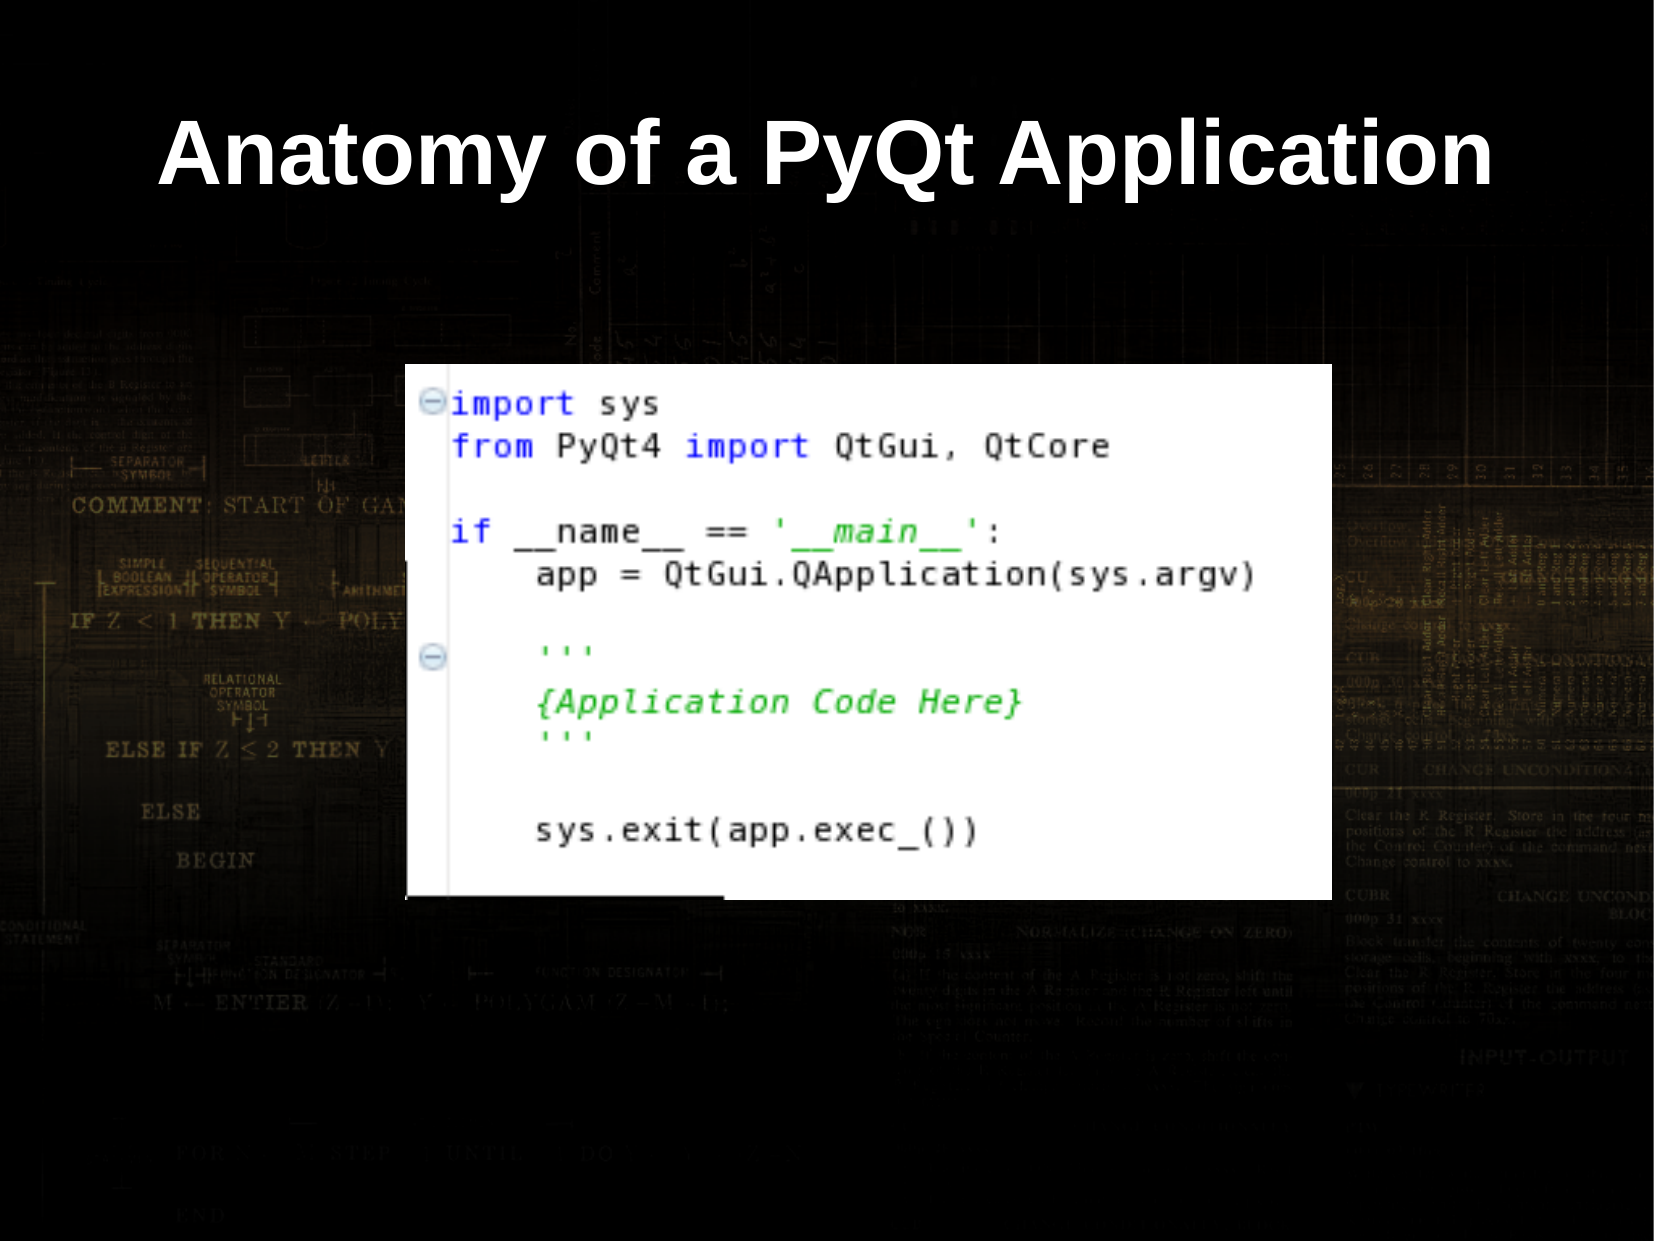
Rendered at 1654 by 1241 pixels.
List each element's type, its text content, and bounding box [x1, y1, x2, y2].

title Anatomy of a PyQt Application [82, 49, 1571, 257]
picture [0, 0, 1654, 1241]
